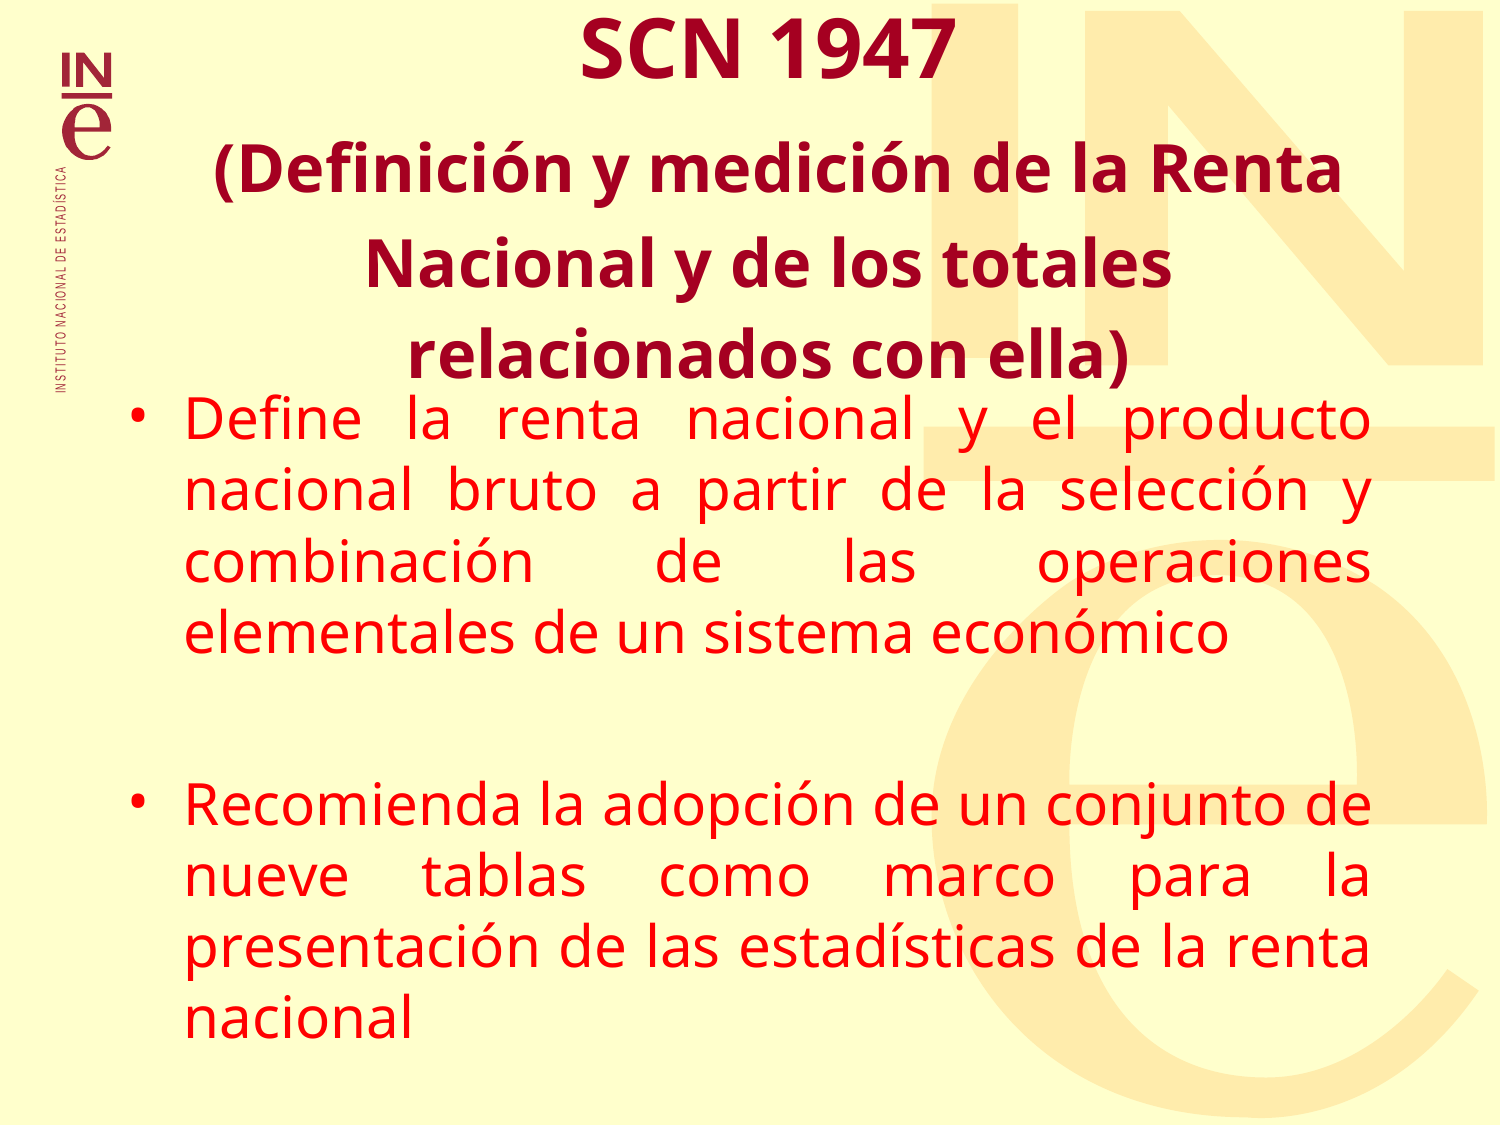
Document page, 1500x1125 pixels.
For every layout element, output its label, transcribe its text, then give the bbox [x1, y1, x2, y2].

list Define la renta nacional y el producto nacional bruto a partir de la selección y combinación de las operaciones elementales de un sistema económico Recomienda la adopción de un conjunto de nueve tablas como marco para la presentación de las estadísticas de la renta nacional [112, 375, 1388, 1064]
title SCN 1947 (Definición y medición de la Renta Nacional y de los totales relacionados con ella) [149, 6, 1388, 375]
